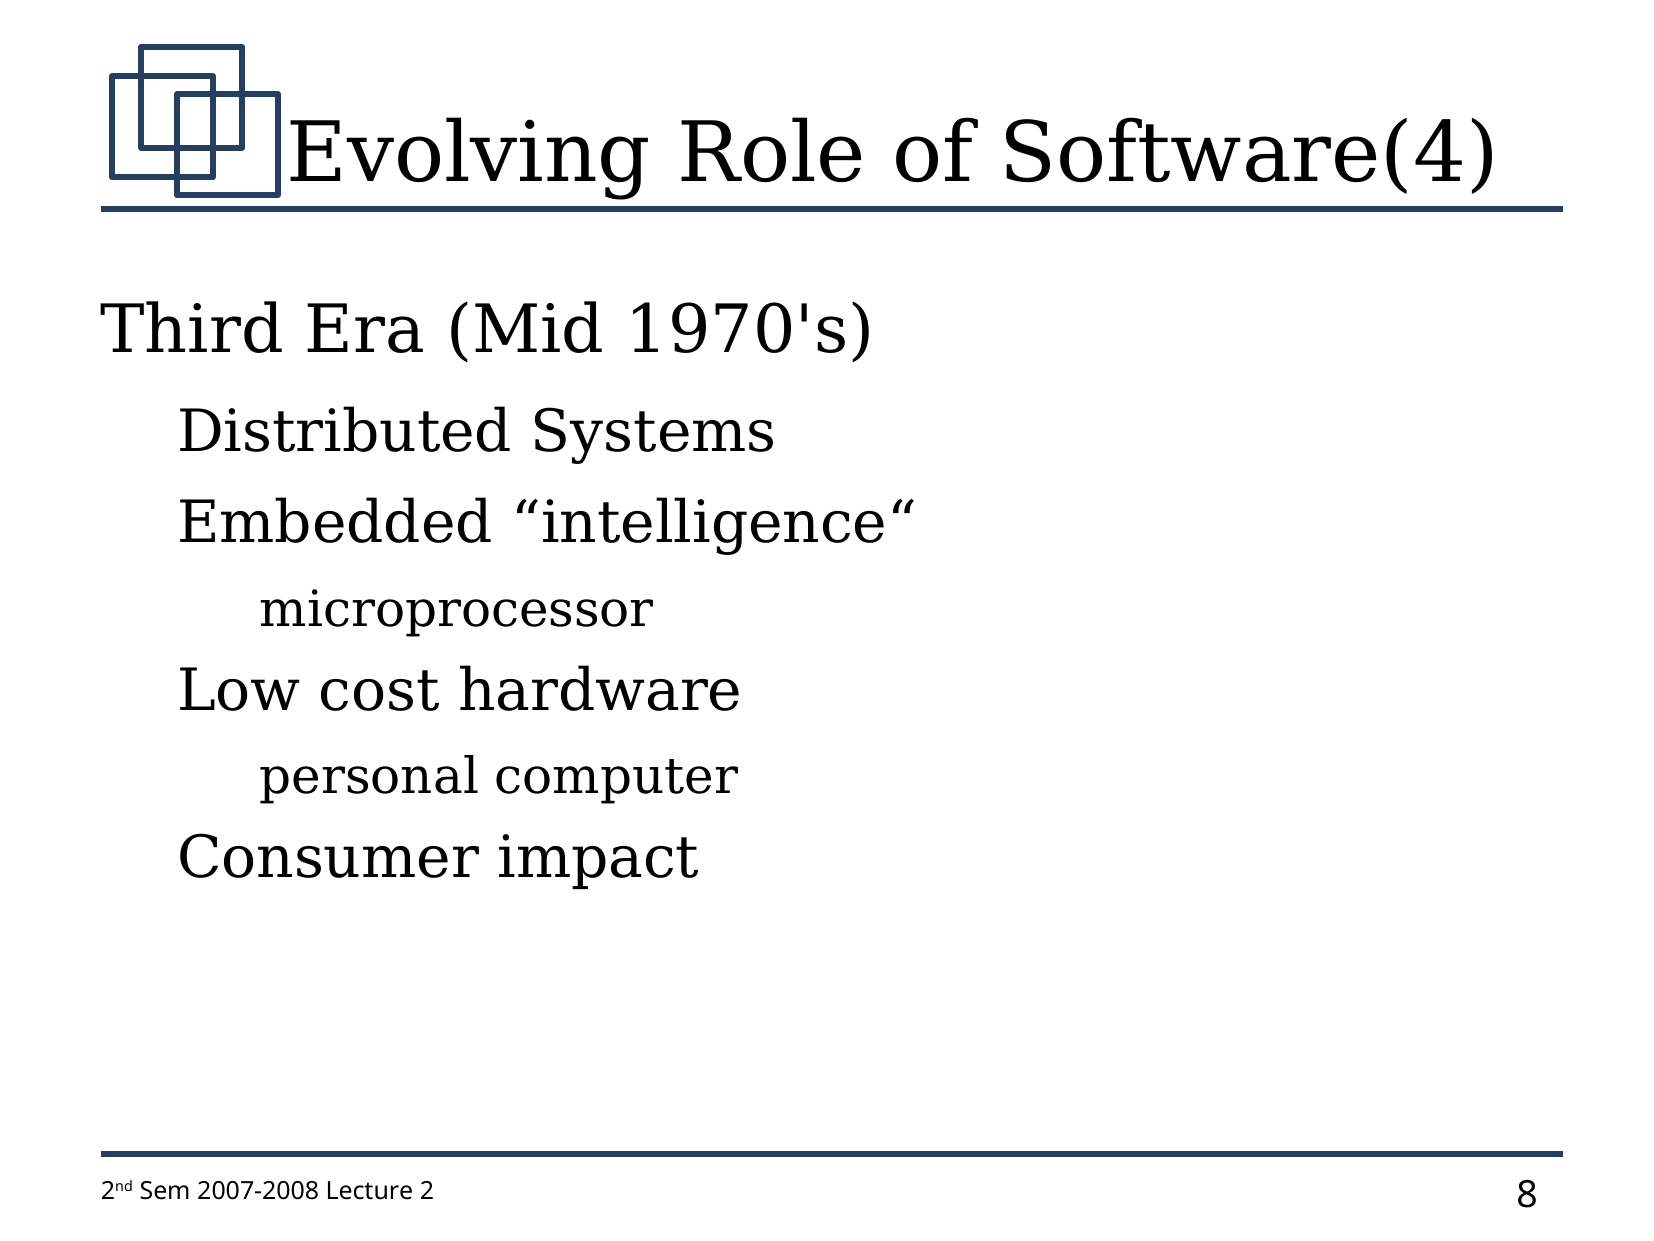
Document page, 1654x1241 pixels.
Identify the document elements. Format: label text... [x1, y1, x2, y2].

list Third Era (Mid 1970's) Distributed Systems Embedded “intelligence“ microprocessor Low cost hardware personal computer Consumer impact [82, 290, 1571, 1109]
title Evolving Role of Software(4) [82, 49, 1571, 257]
